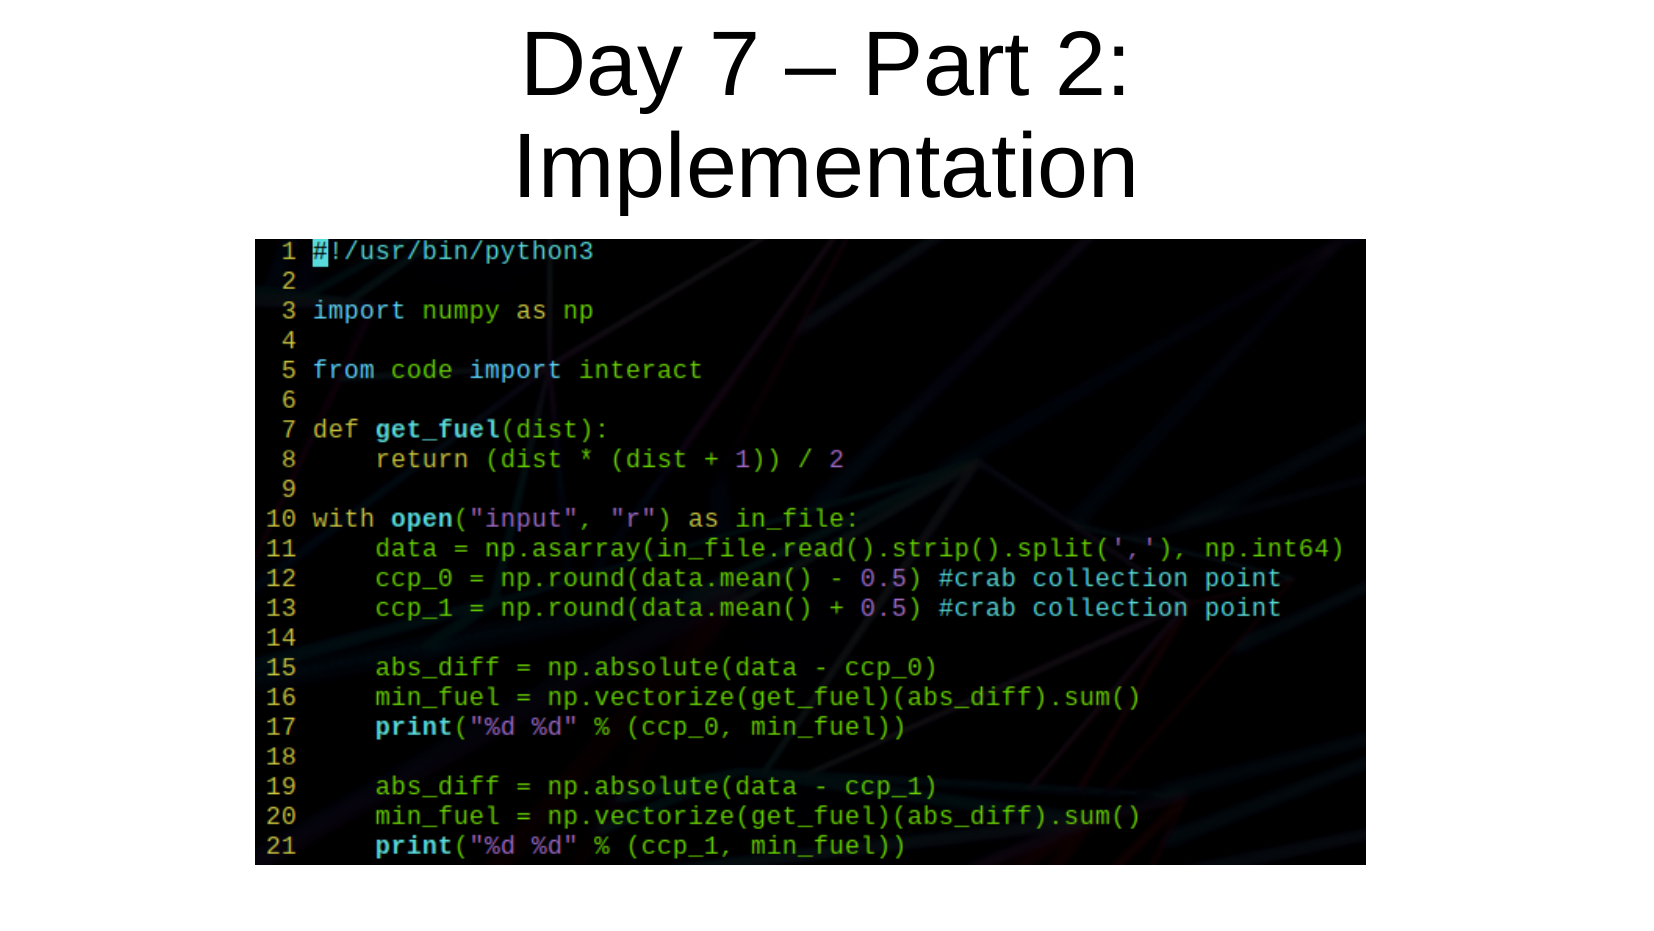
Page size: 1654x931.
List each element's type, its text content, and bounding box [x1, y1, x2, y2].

title Day 7 – Part 2: Implementation [82, 12, 1571, 218]
picture [255, 239, 1366, 865]
